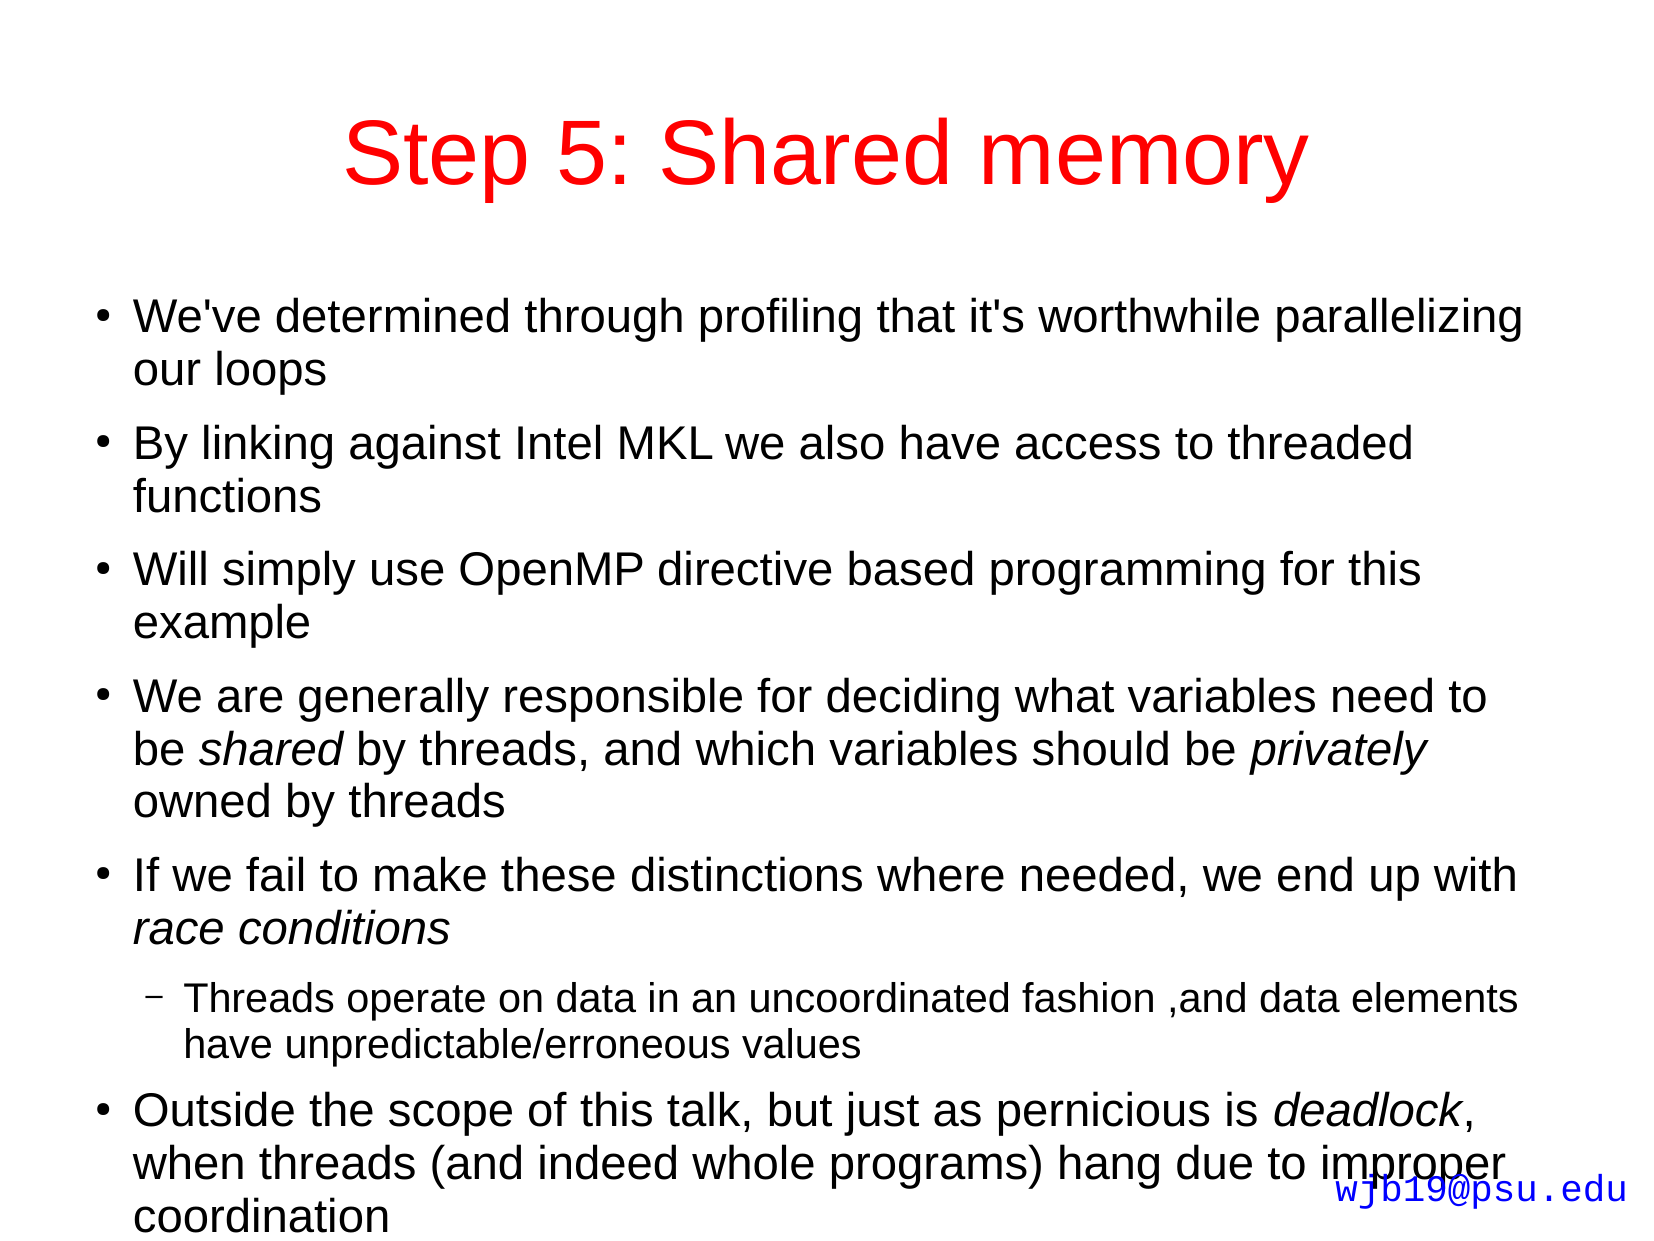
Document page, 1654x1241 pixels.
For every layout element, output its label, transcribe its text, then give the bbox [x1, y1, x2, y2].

list We've determined through profiling that it's worthwhile parallelizing our loops By linking against Intel MKL we also have access to threaded functions Will simply use OpenMP directive based programming for this example We are generally responsible for deciding what variables need to be shared by threads, and which variables should be privately owned by threads If we fail to make these distinctions where needed, we end up with race conditions Threads operate on data in an uncoordinated fashion ,and data elements have unpredictable/erroneous values Outside the scope of this talk, but just as pernicious is deadlock, when threads (and indeed whole programs) hang due to improper coordination [82, 290, 1538, 1241]
text_box wjb19@psu.edu [1320, 1162, 1643, 1220]
title Step 5: Shared memory [82, 49, 1571, 257]
